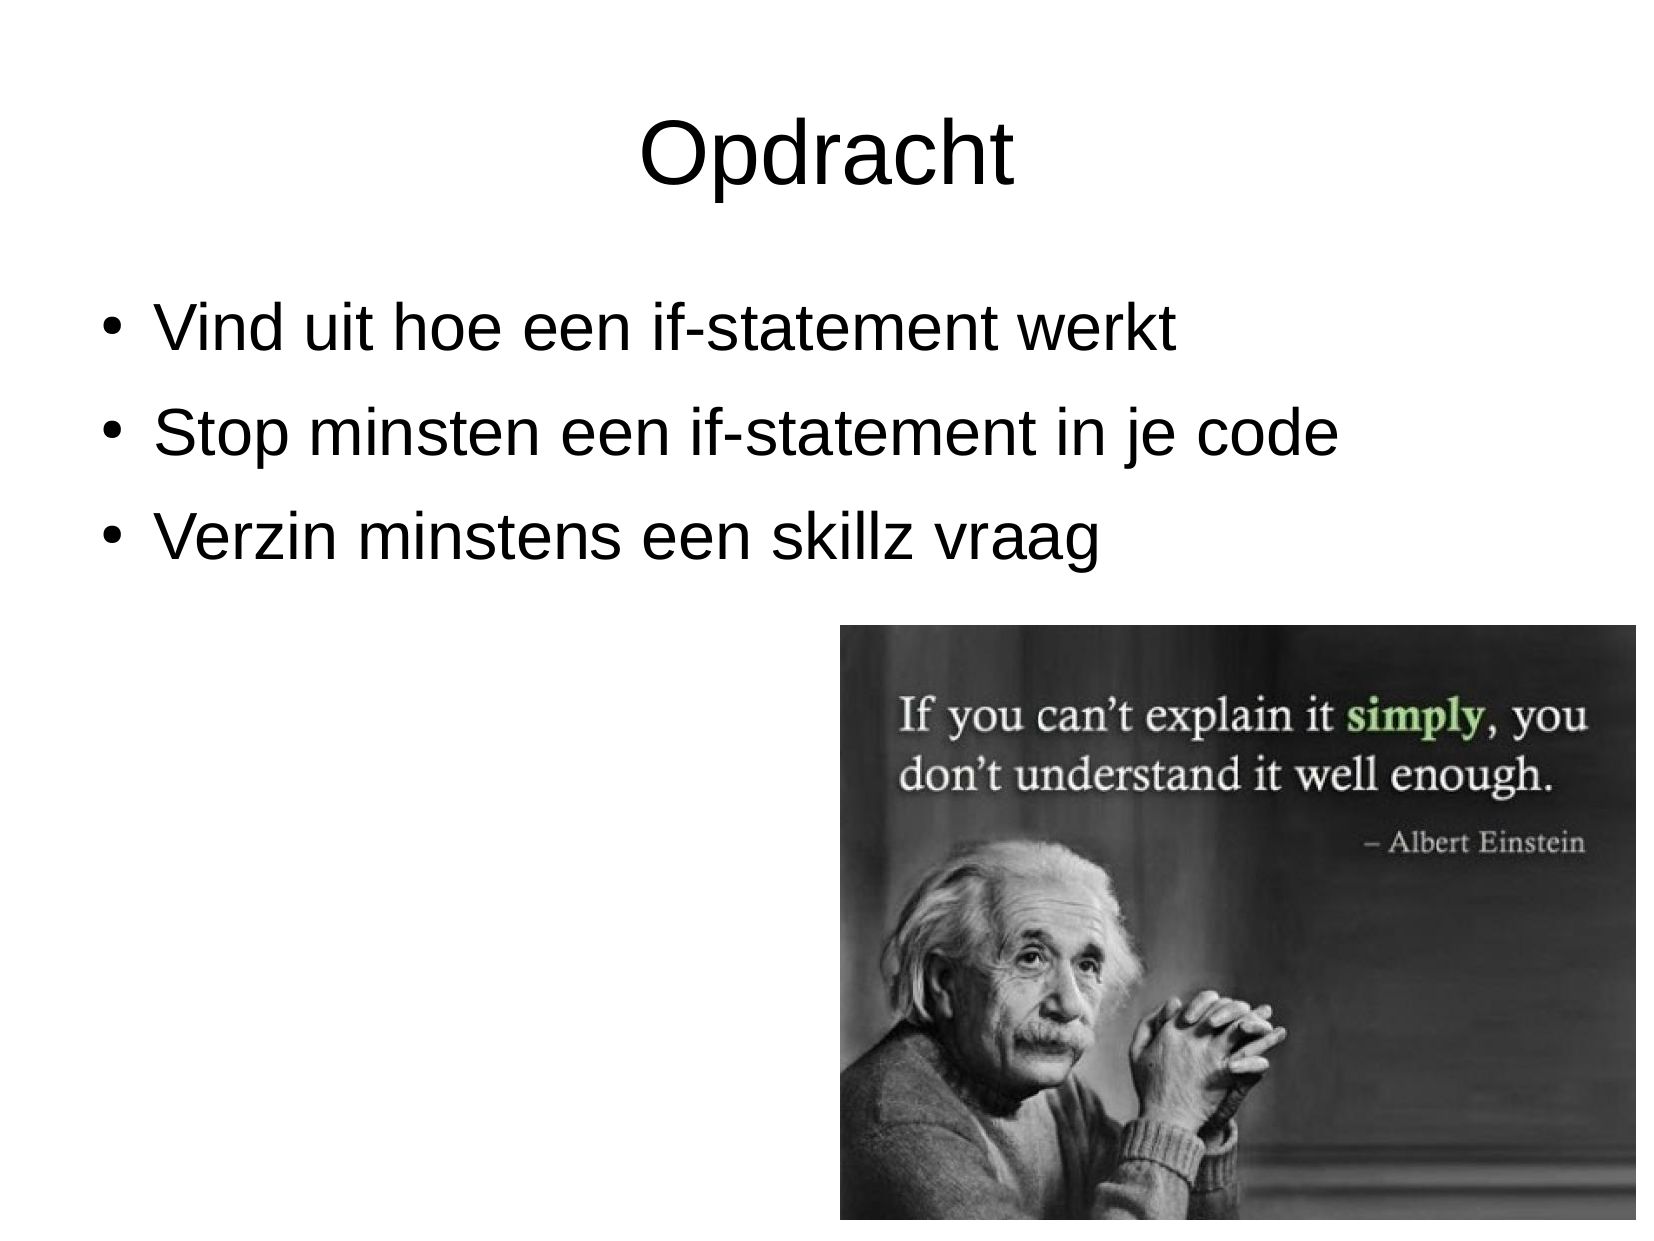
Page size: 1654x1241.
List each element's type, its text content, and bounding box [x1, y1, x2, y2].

list Vind uit hoe een if-statement werkt Stop minsten een if-statement in je code Verzin minstens een skillz vraag [82, 290, 1571, 1010]
picture [840, 625, 1636, 1220]
title Opdracht [82, 49, 1571, 257]
